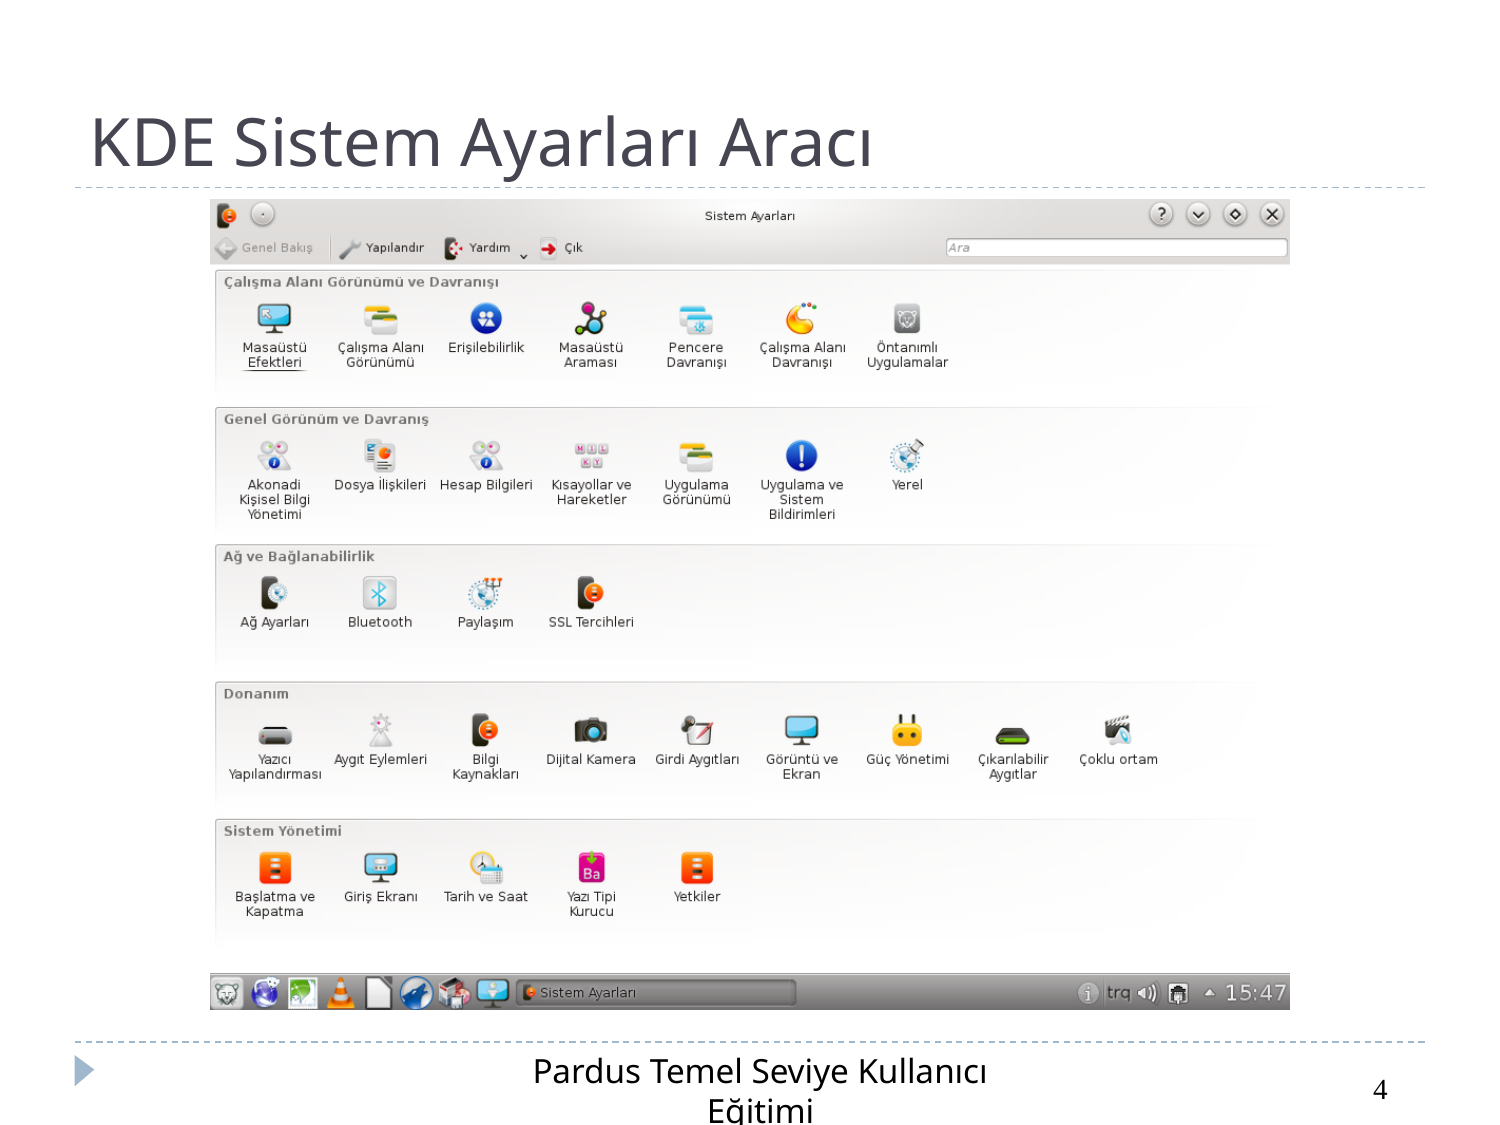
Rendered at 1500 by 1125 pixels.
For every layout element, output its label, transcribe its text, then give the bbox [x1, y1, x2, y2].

title KDE Sistem Ayarları Aracı [75, 24, 1425, 188]
picture [210, 199, 1290, 1010]
